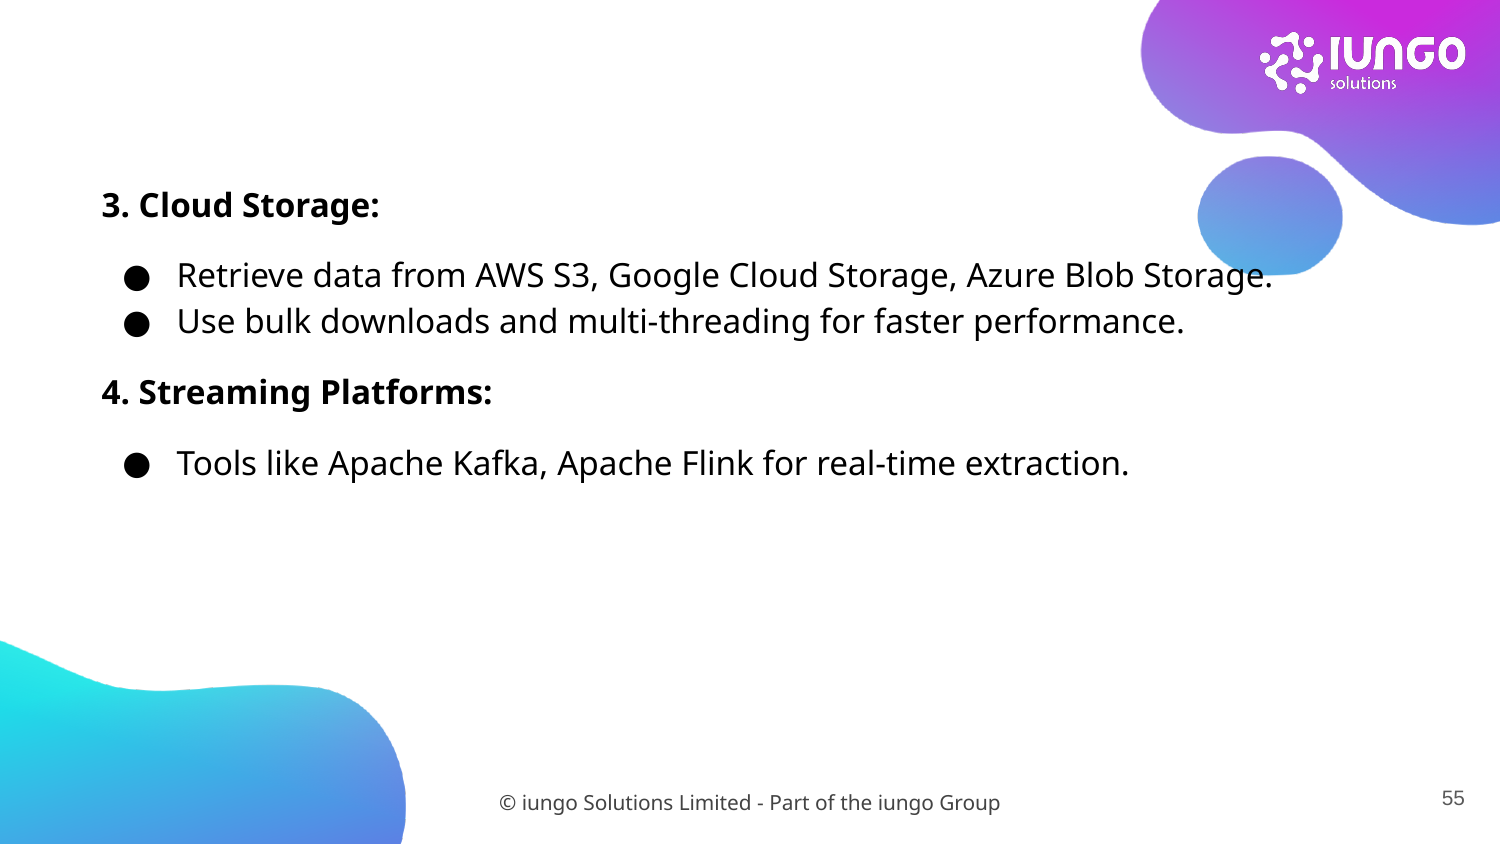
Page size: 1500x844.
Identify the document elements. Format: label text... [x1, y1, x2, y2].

picture [0, 0, 1500, 844]
slide_number <number> [1389, 764, 1480, 830]
list 3. Cloud Storage: Retrieve data from AWS S3, Google Cloud Storage, Azure Blob Storage. Use bulk downloads and multi-threading for faster performance. 4. Streaming Platforms: Tools like Apache Kafka, Apache Flink for real-time extraction. [86, 162, 1381, 647]
